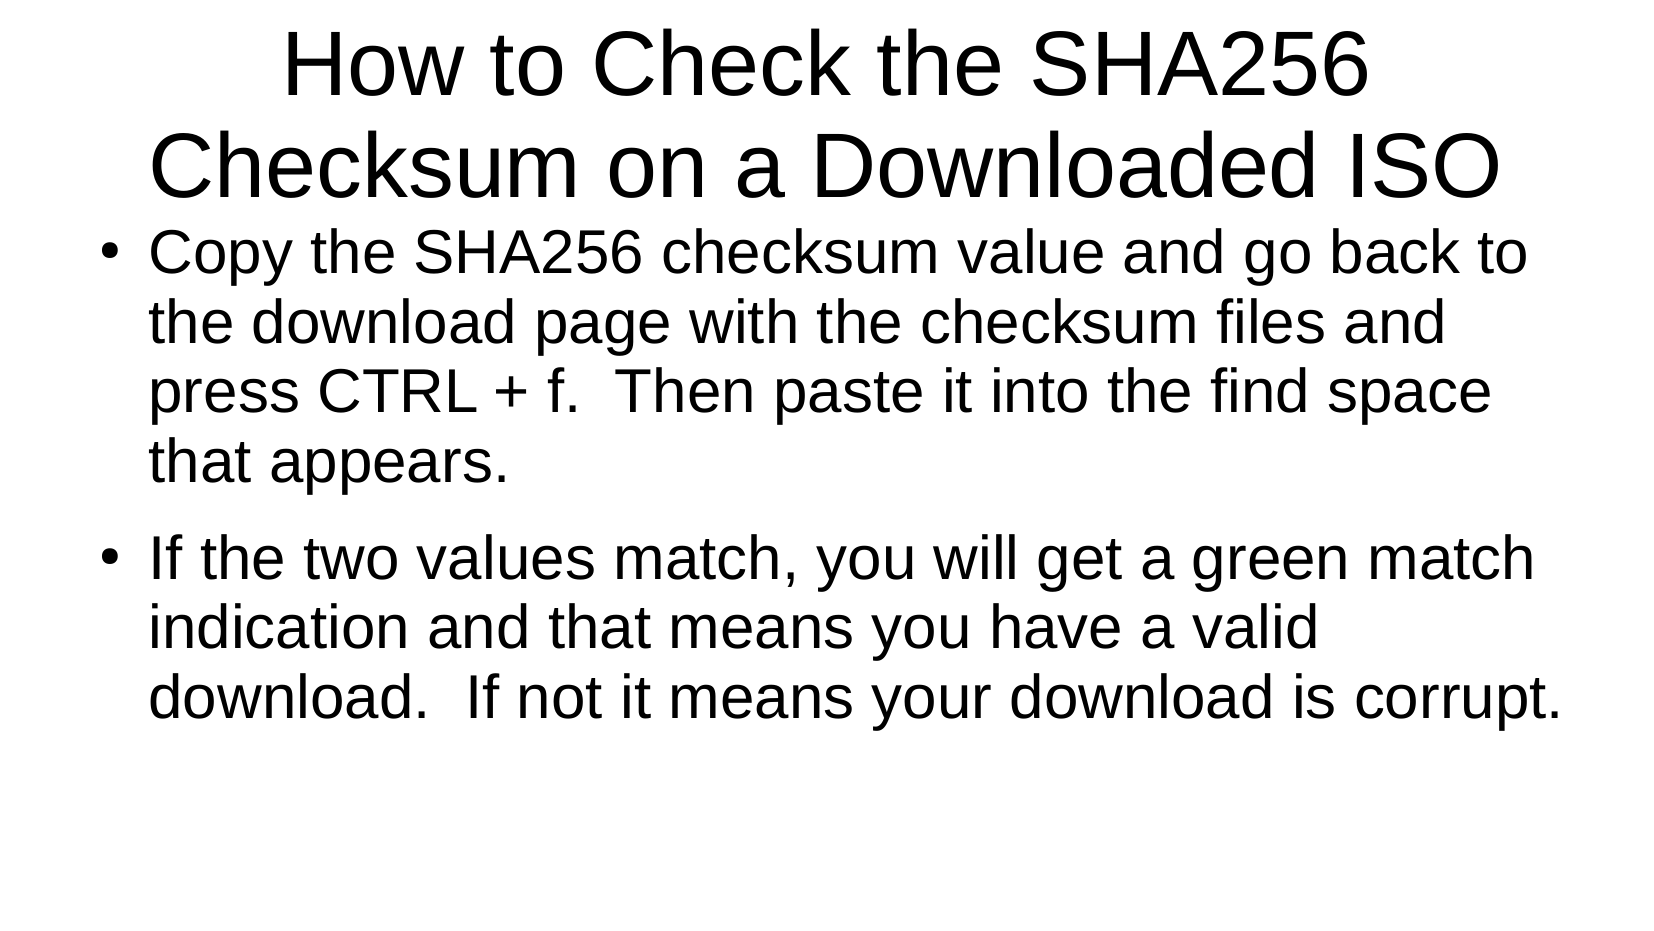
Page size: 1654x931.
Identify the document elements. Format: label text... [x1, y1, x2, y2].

list Copy the SHA256 checksum value and go back to the download page with the checksum files and press CTRL + f. Then paste it into the find space that appears. If the two values match, you will get a green match indication and that means you have a valid download. If not it means your download is corrupt. [82, 217, 1571, 758]
title How to Check the SHA256 Checksum on a Downloaded ISO [82, 12, 1571, 217]
